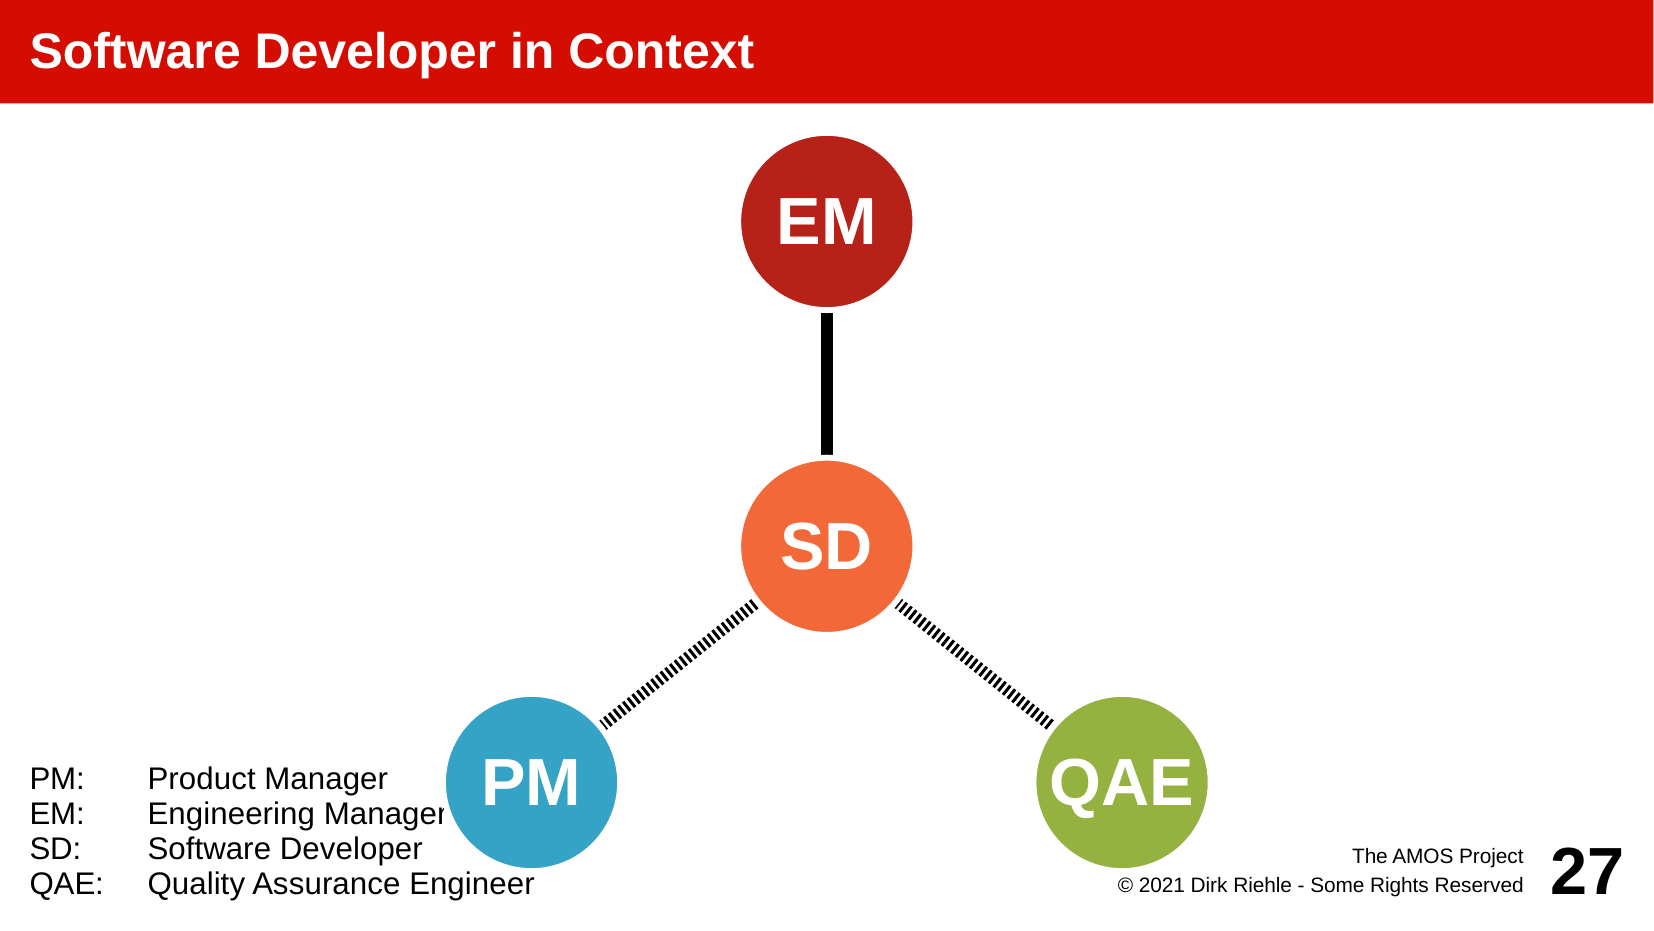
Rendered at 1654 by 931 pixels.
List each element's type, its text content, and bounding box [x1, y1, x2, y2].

text_box EM [738, 132, 916, 311]
text_box SD [738, 457, 916, 635]
text_box QAE [1033, 693, 1211, 872]
text_box PM [442, 693, 621, 872]
text_box PM: Product Manager EM: Engineering Manager SD: Software Developer QAE: Quality Assurance Engineer [0, 369, 1182, 931]
title Software Developer in Context [0, 0, 1654, 104]
